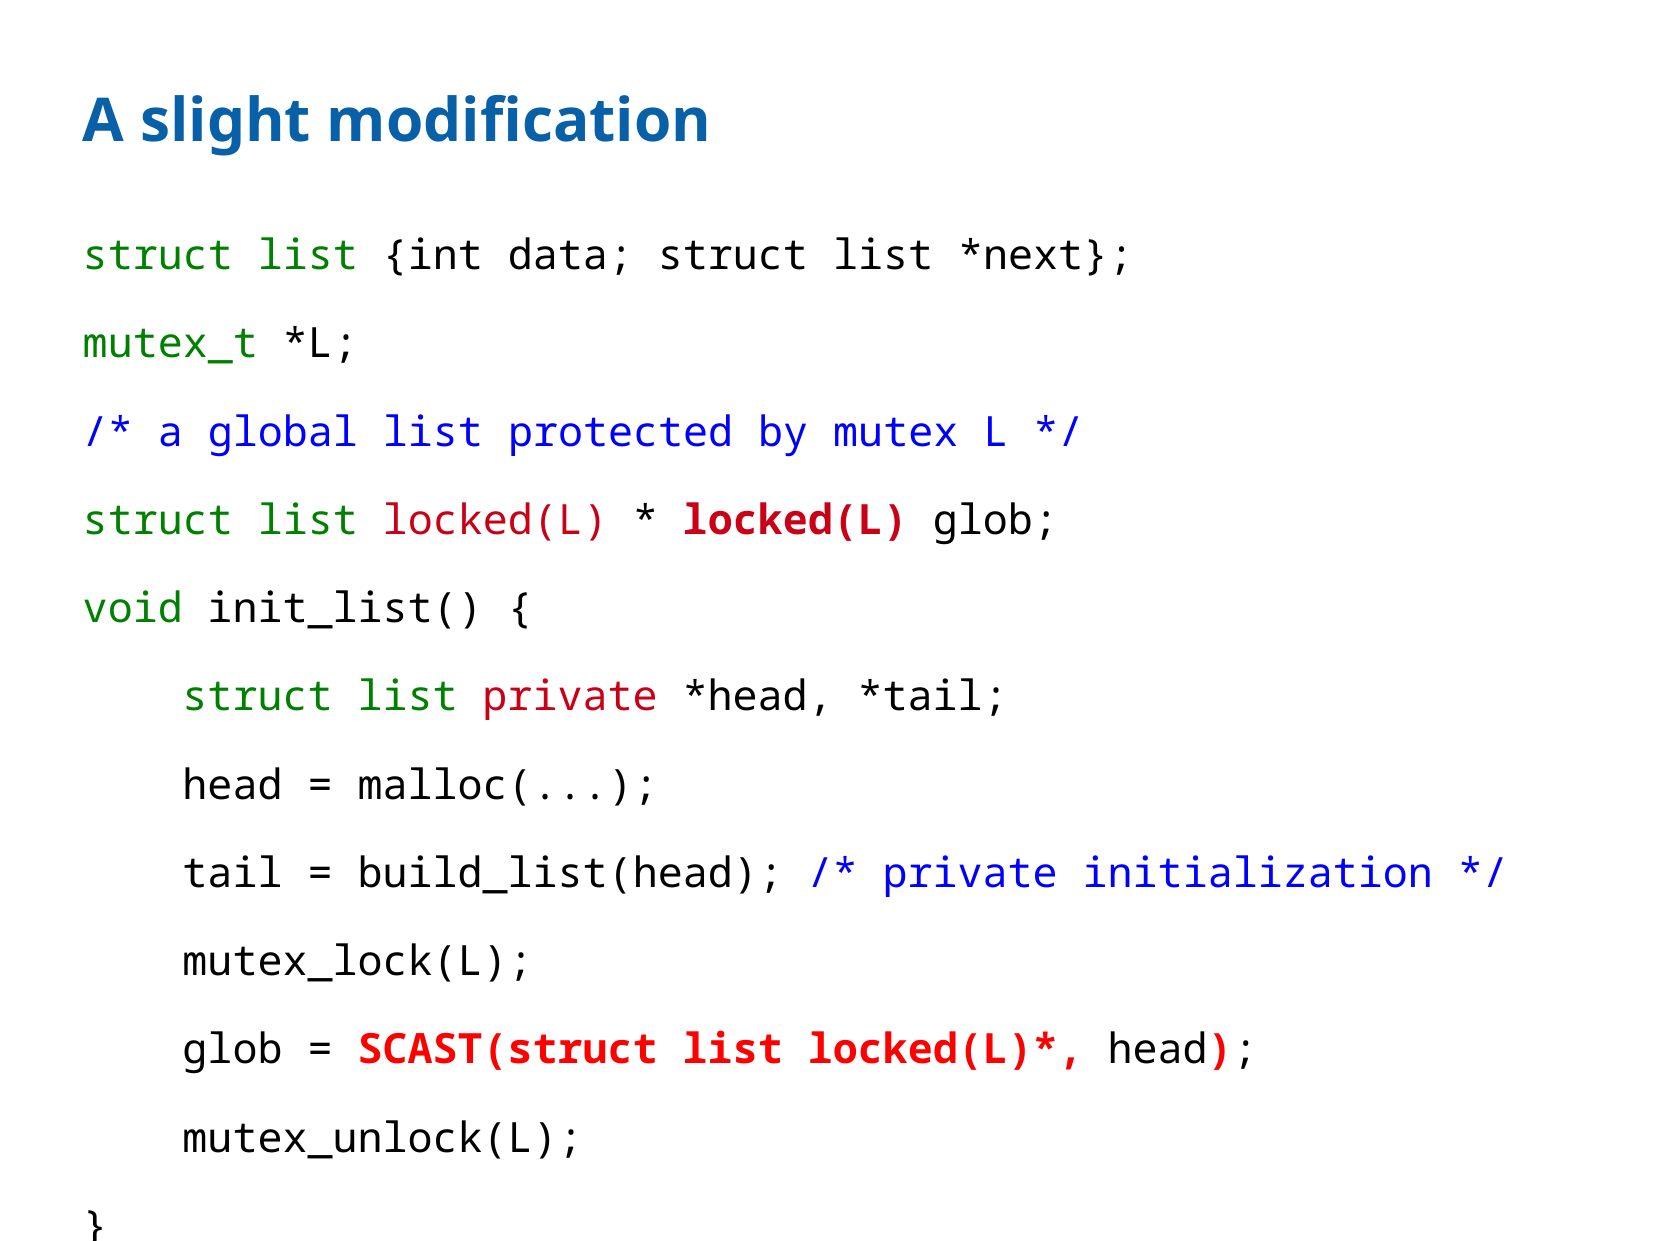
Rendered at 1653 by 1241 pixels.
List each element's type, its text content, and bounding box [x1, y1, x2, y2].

title A slight modification [82, 56, 1571, 181]
list struct list {int data; struct list *next}; mutex_t *L; /* a global list protected by mutex L */ struct list locked(L) * locked(L) glob; void init_list() { struct list private *head, *tail; head = malloc(...); tail = build_list(head); /* private initialization */ mutex_lock(L); glob = SCAST(struct list locked(L)*, head); mutex_unlock(L); } [82, 225, 1571, 1169]
